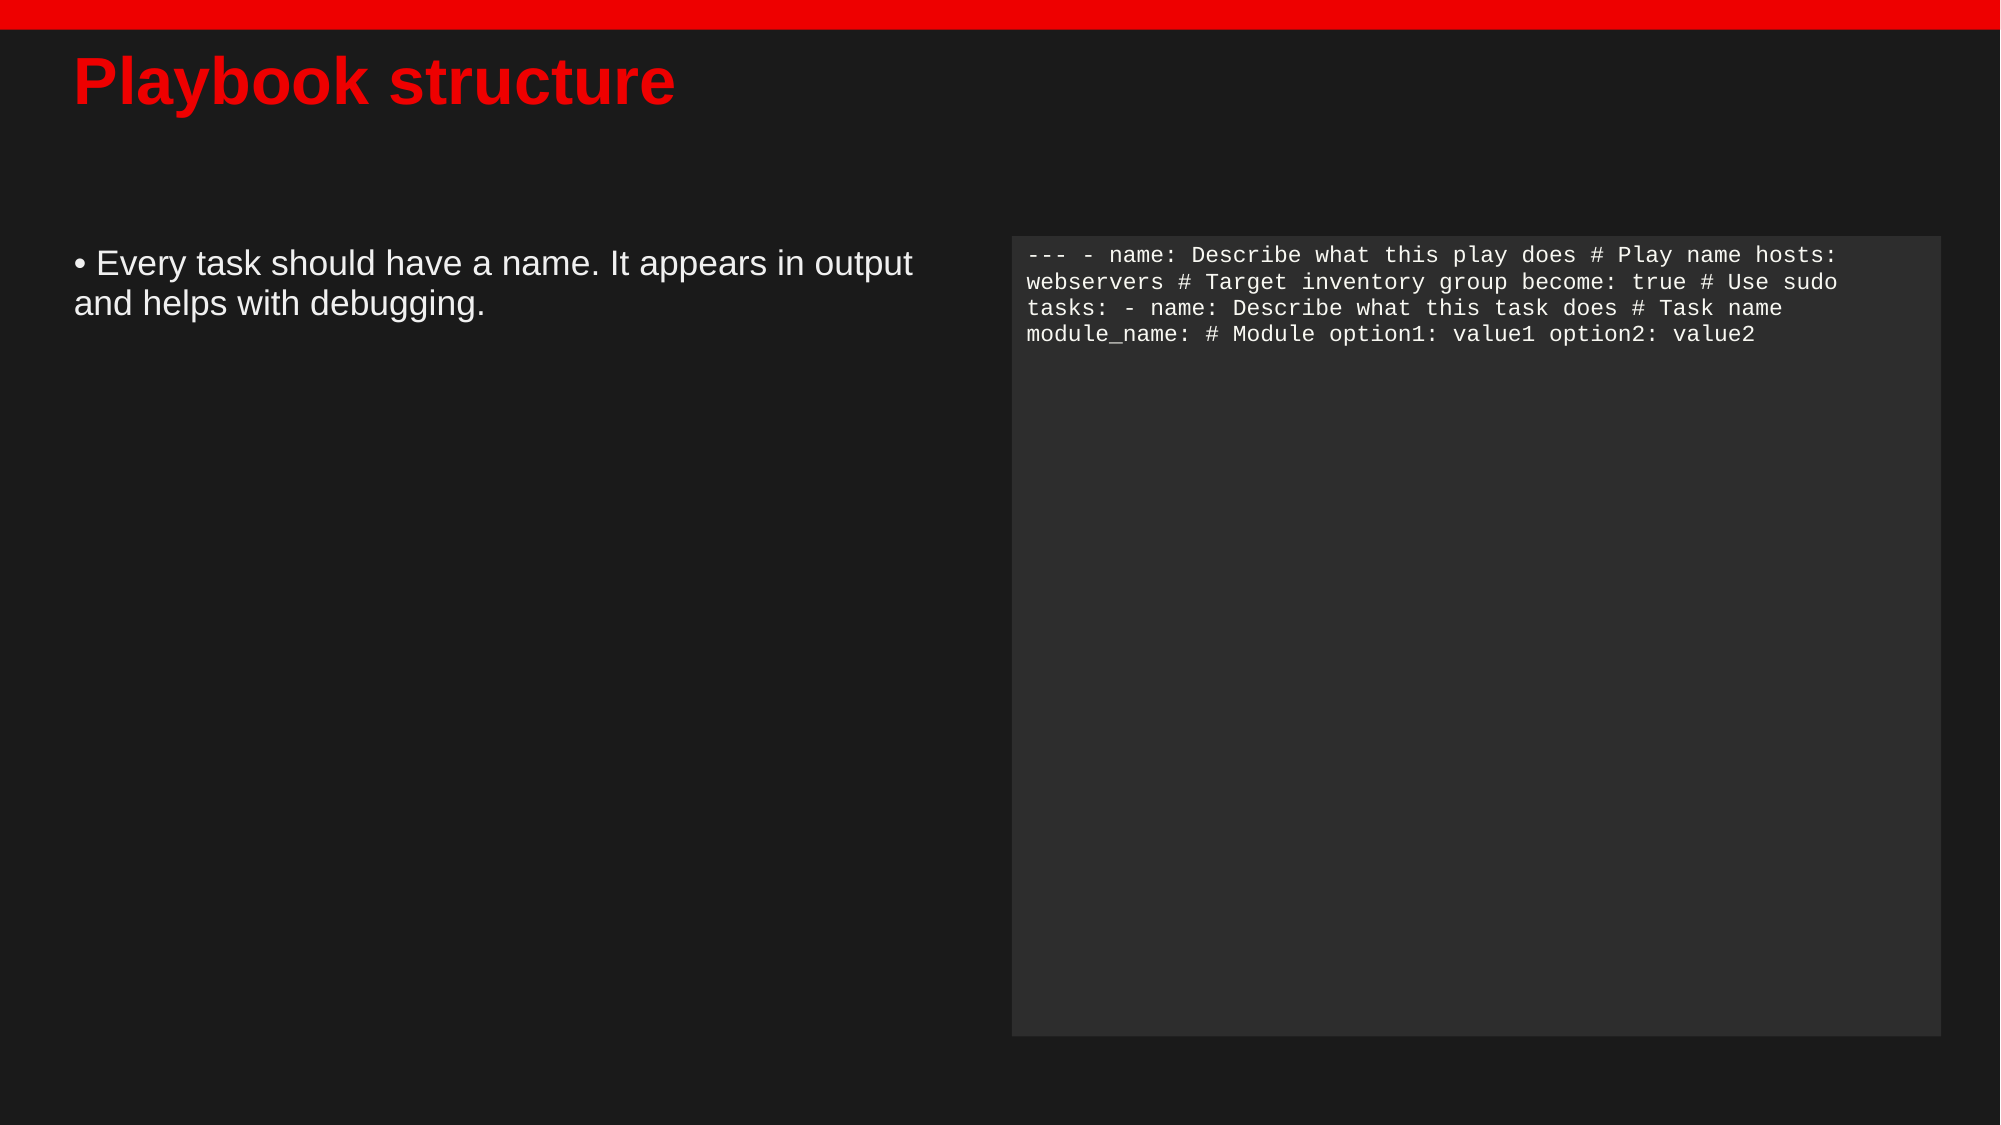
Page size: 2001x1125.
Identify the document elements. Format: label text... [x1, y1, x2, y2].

text_box Playbook structure [59, 36, 1942, 208]
text_box [0, 0, 2001, 30]
text_box --- - name: Describe what this play does # Play name hosts: webservers # Target inventory group become: true # Use sudo tasks: - name: Describe what this task does # Task name module_name: # Module option1: value1 option2: value2 [1011, 236, 1942, 1037]
text_box • Every task should have a name. It appears in output and helps with debugging. [59, 236, 989, 1037]
